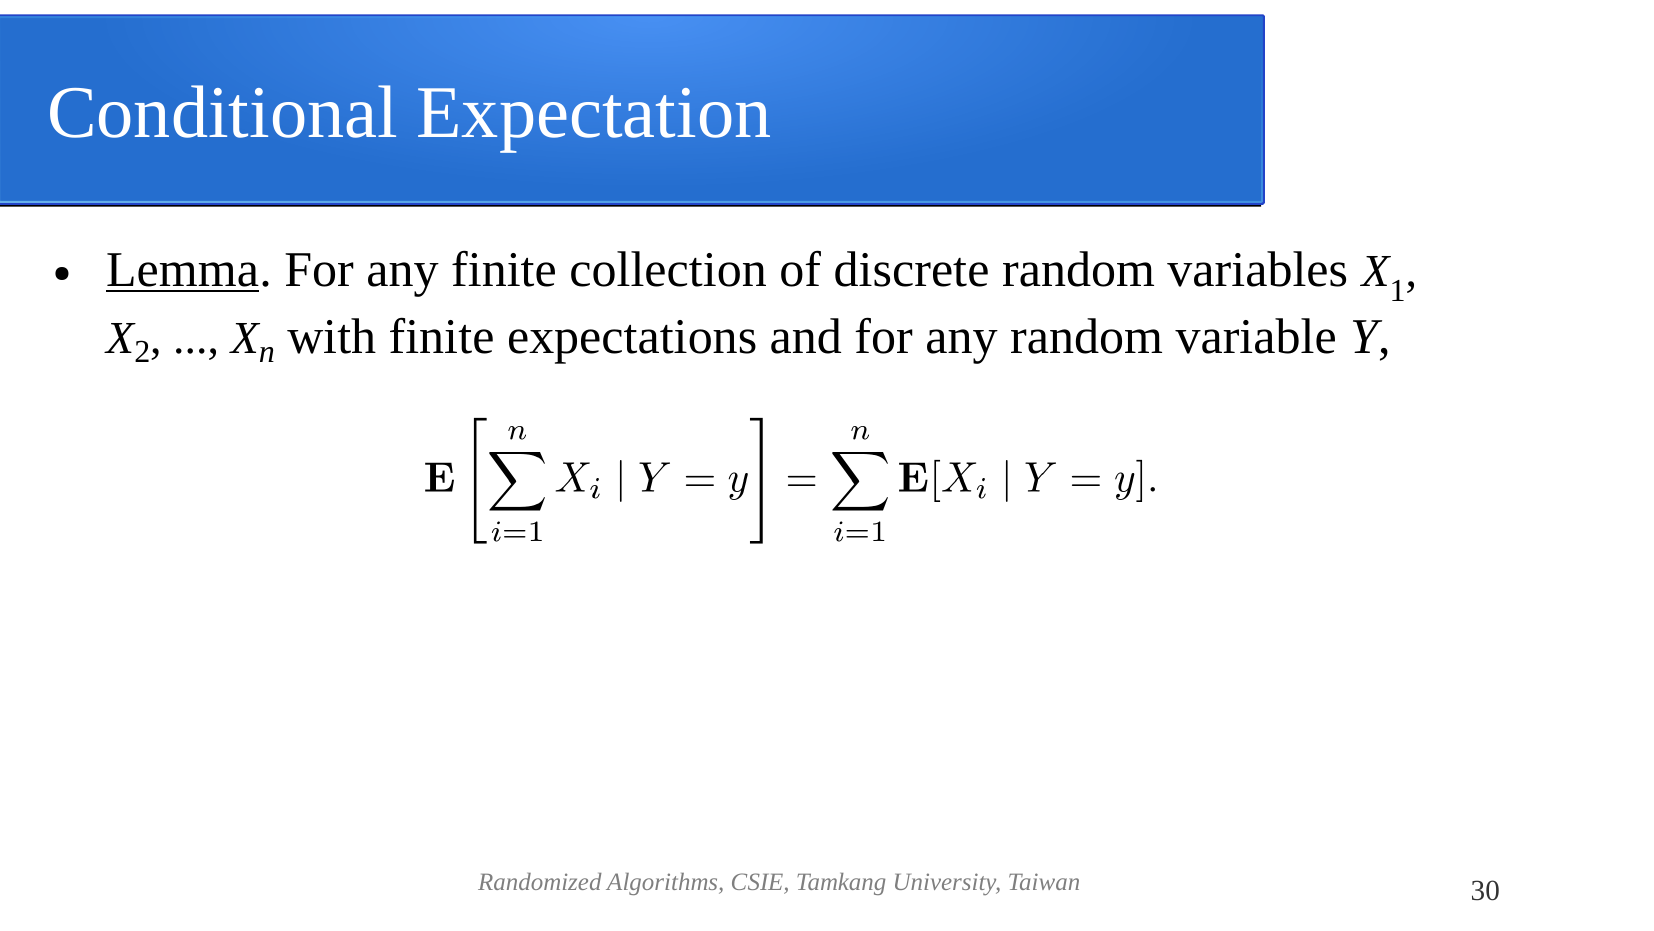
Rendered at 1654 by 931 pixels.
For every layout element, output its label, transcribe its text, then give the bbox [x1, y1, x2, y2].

picture [425, 417, 1155, 544]
title Conditional Expectation [47, 35, 1199, 189]
list Lemma. For any finite collection of discrete random variables X1, X2, ..., Xn with finite expectations and for any random variable Y, [35, 242, 1524, 782]
